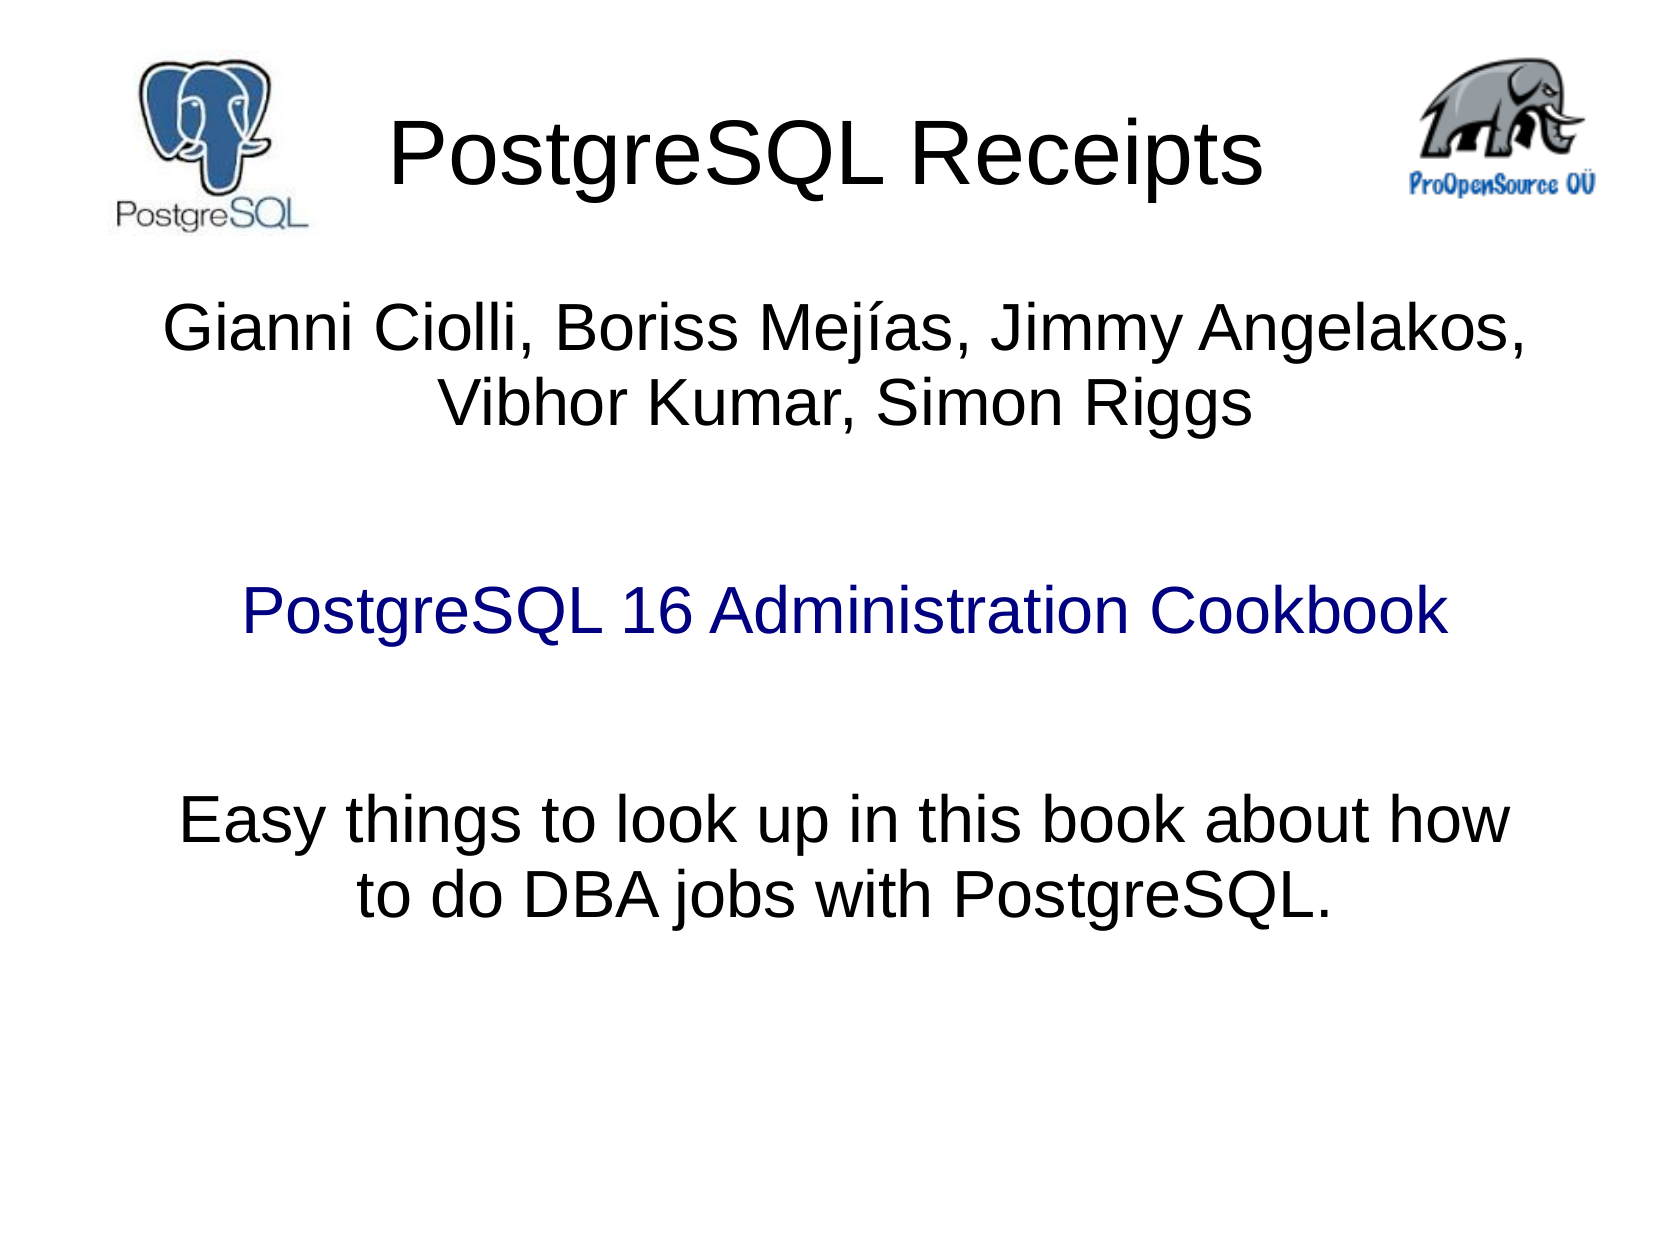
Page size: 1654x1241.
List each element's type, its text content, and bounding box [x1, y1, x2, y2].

picture [58, 50, 356, 237]
title PostgreSQL Receipts [82, 49, 1571, 257]
picture [1408, 50, 1598, 203]
list Gianni Ciolli, Boriss Mejías, Jimmy Angelakos, Vibhor Kumar, Simon Riggs PostgreSQL 16 Administration Cookbook Easy things to look up in this book about how to do DBA jobs with PostgreSQL. [82, 290, 1538, 1010]
